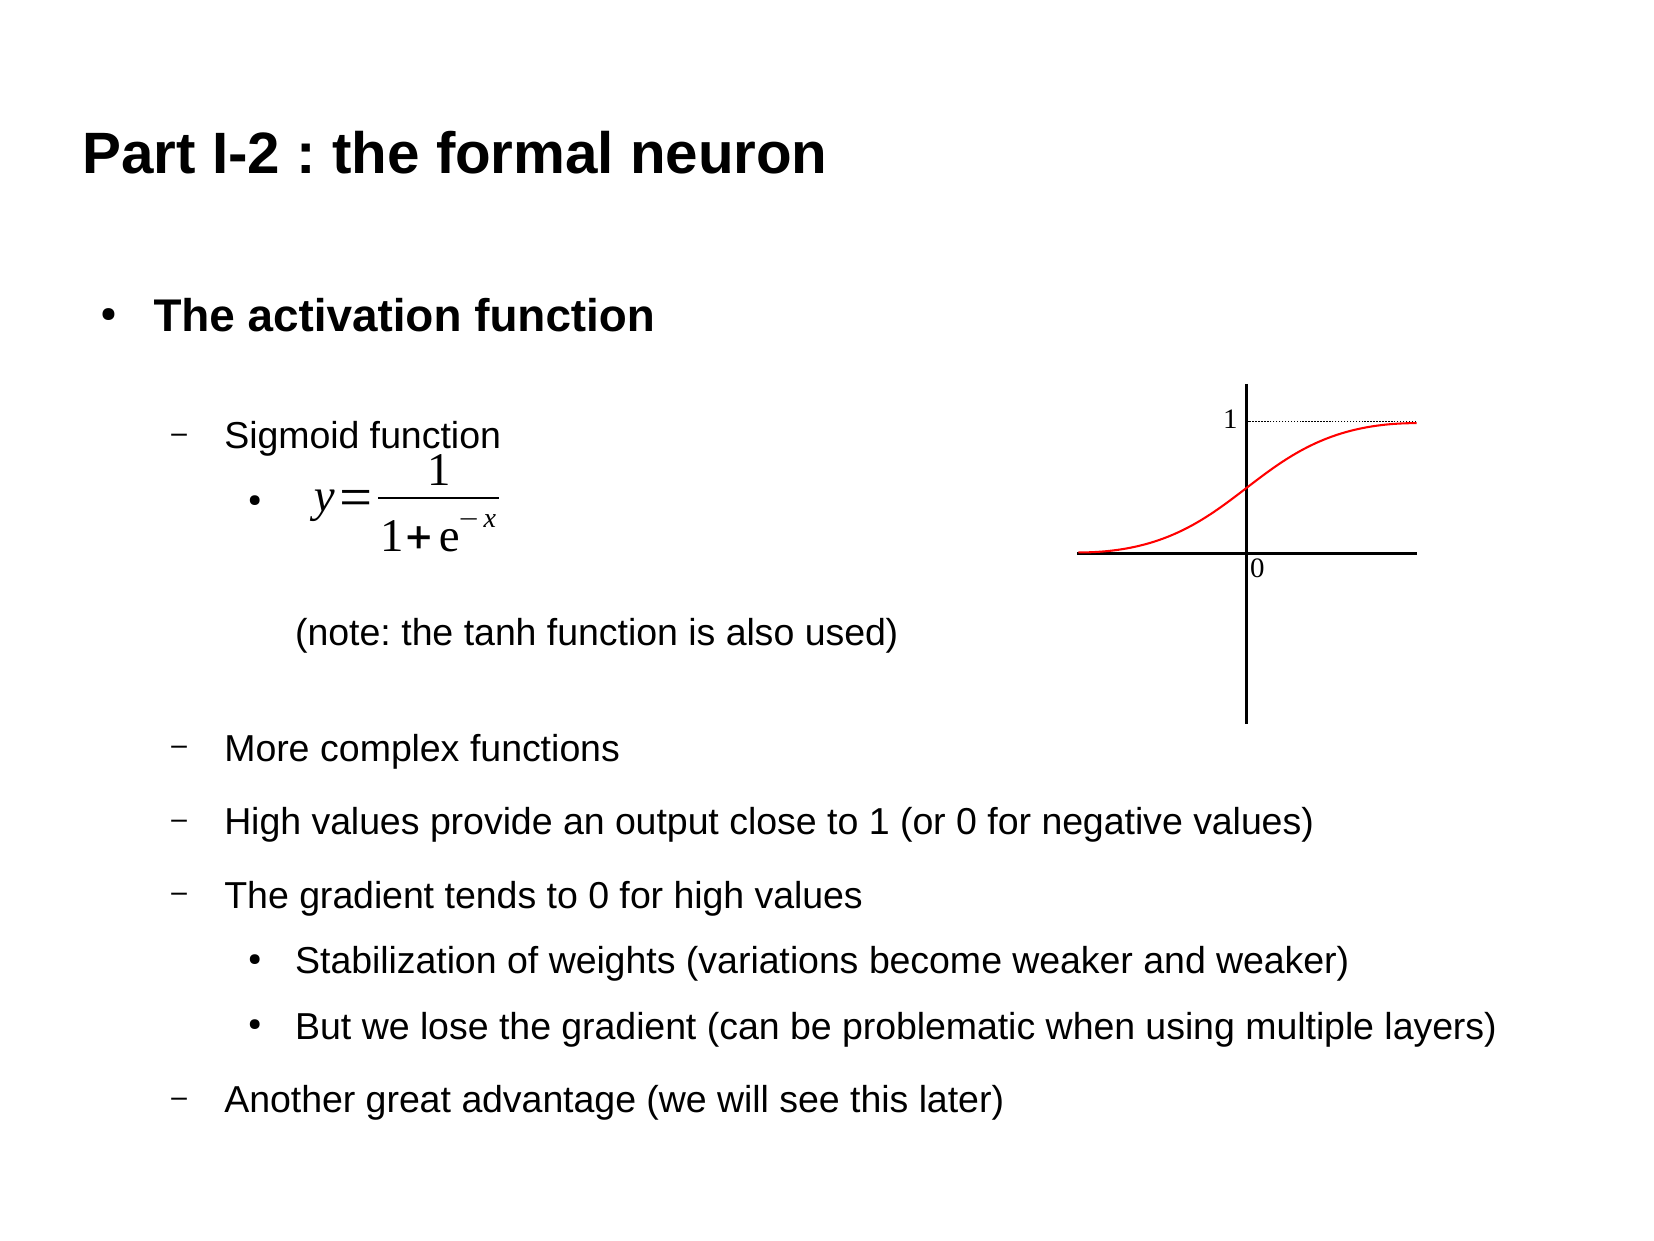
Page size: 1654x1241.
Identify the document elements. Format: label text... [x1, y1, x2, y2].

picture [1076, 383, 1418, 724]
title Part I-2 : the formal neuron [82, 49, 1571, 257]
list The activation function Sigmoid function (note: the tanh function is also used) More complex functions High values provide an output close to 1 (or 0 for negative values) The gradient tends to 0 for high values Stabilization of weights (variations become weaker and weaker) But we lose the gradient (can be problematic when using multiple layers) Another great advantage (we will see this later) [82, 290, 1625, 1241]
chart [295, 442, 514, 562]
